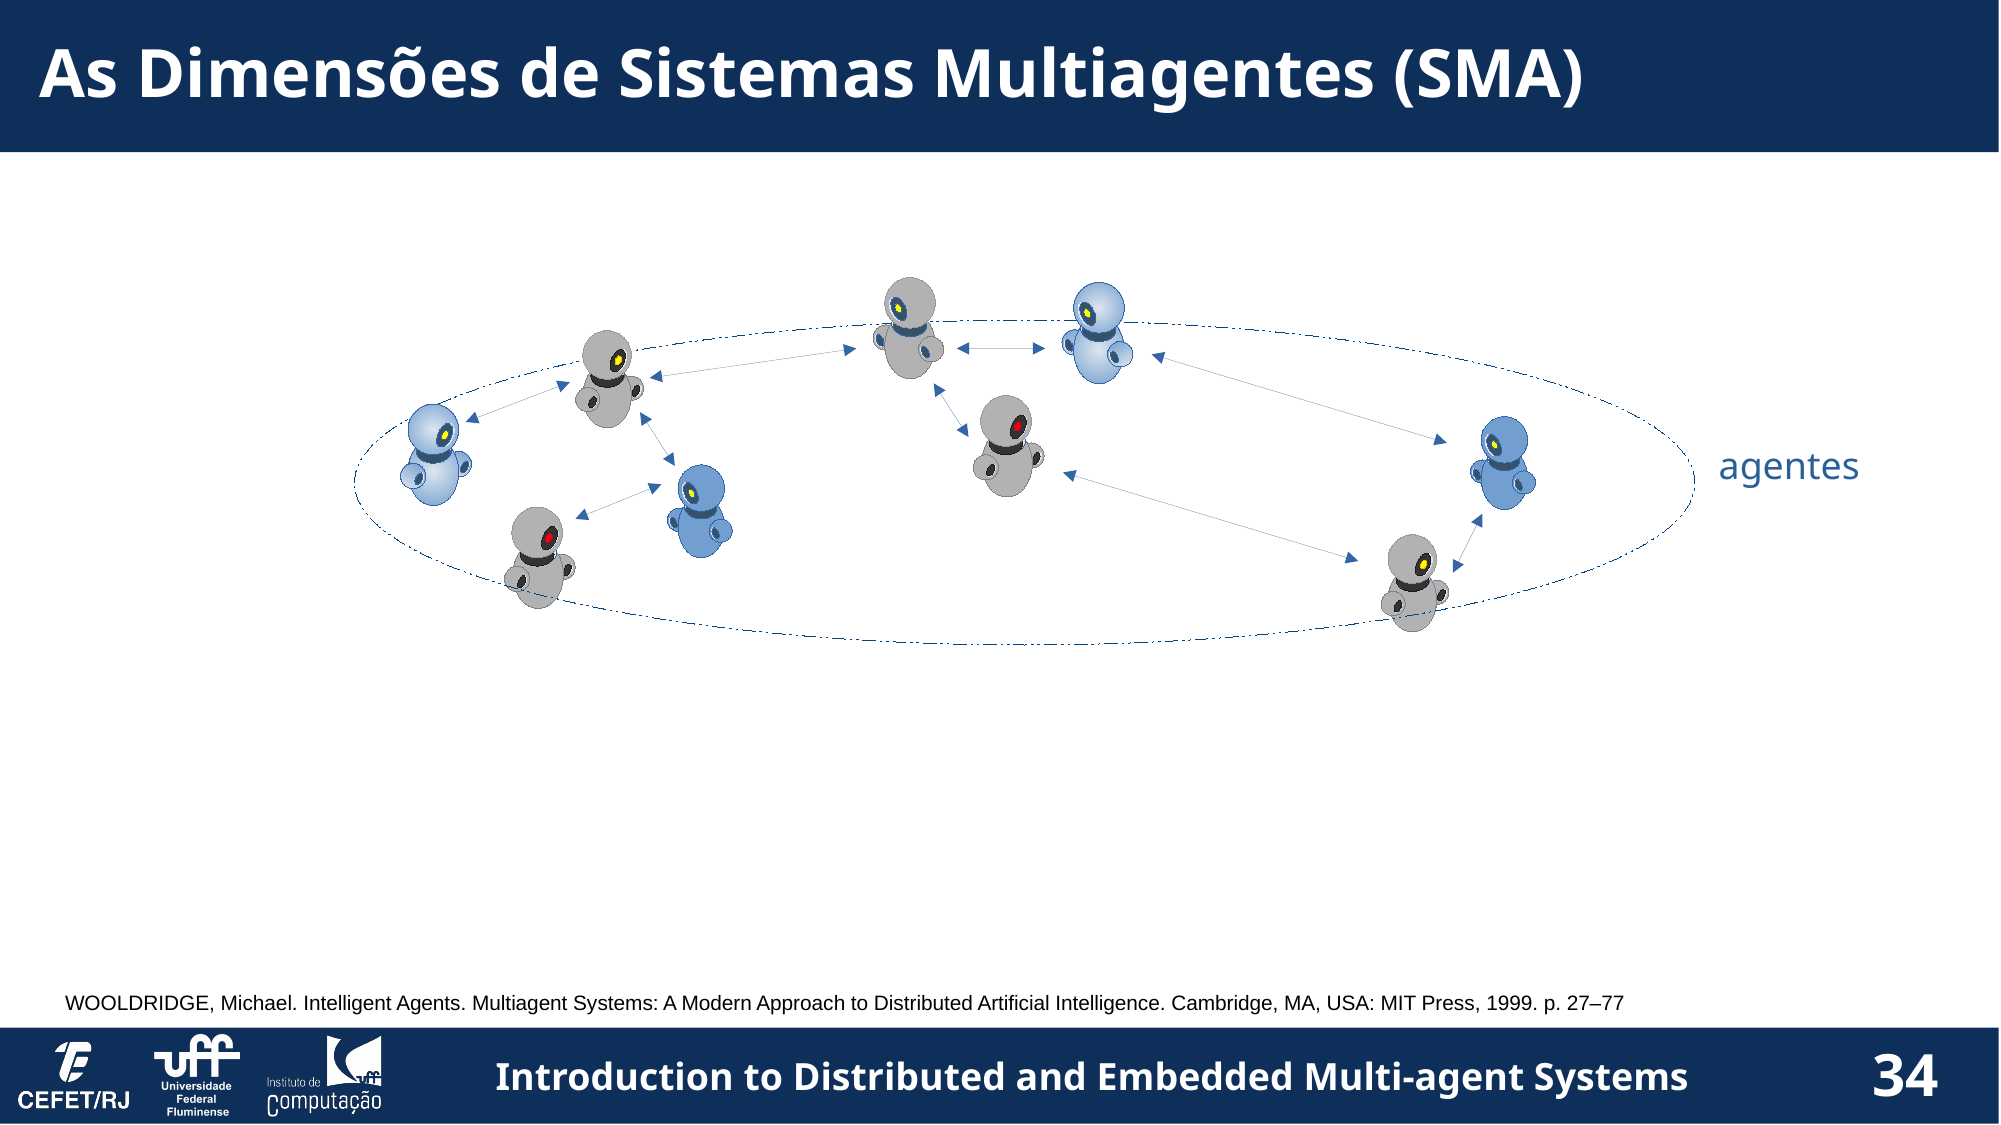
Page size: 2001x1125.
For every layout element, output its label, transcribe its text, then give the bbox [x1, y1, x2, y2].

picture [18, 1021, 129, 1125]
text_box [873, 277, 944, 379]
text_box [1061, 282, 1133, 384]
text_box agentes [1612, 434, 1967, 495]
text_box As Dimensões de Sistemas Multiagentes (SMA) [25, 23, 1999, 119]
text_box [575, 330, 644, 428]
text_box [667, 464, 733, 558]
picture [265, 1033, 383, 1117]
text_box [1470, 416, 1536, 510]
text_box WOOLDRIDGE, Michael. Intelligent Agents. Multiagent Systems: A Modern Approach to Distributed Artificial Intelligence. Cambridge, MA, USA: MIT Press, 1999. p. 27–77 [50, 982, 1969, 1023]
text_box [973, 395, 1045, 497]
text_box [400, 404, 472, 506]
picture [153, 1033, 241, 1121]
text_box [504, 507, 576, 609]
text_box [1381, 534, 1449, 632]
